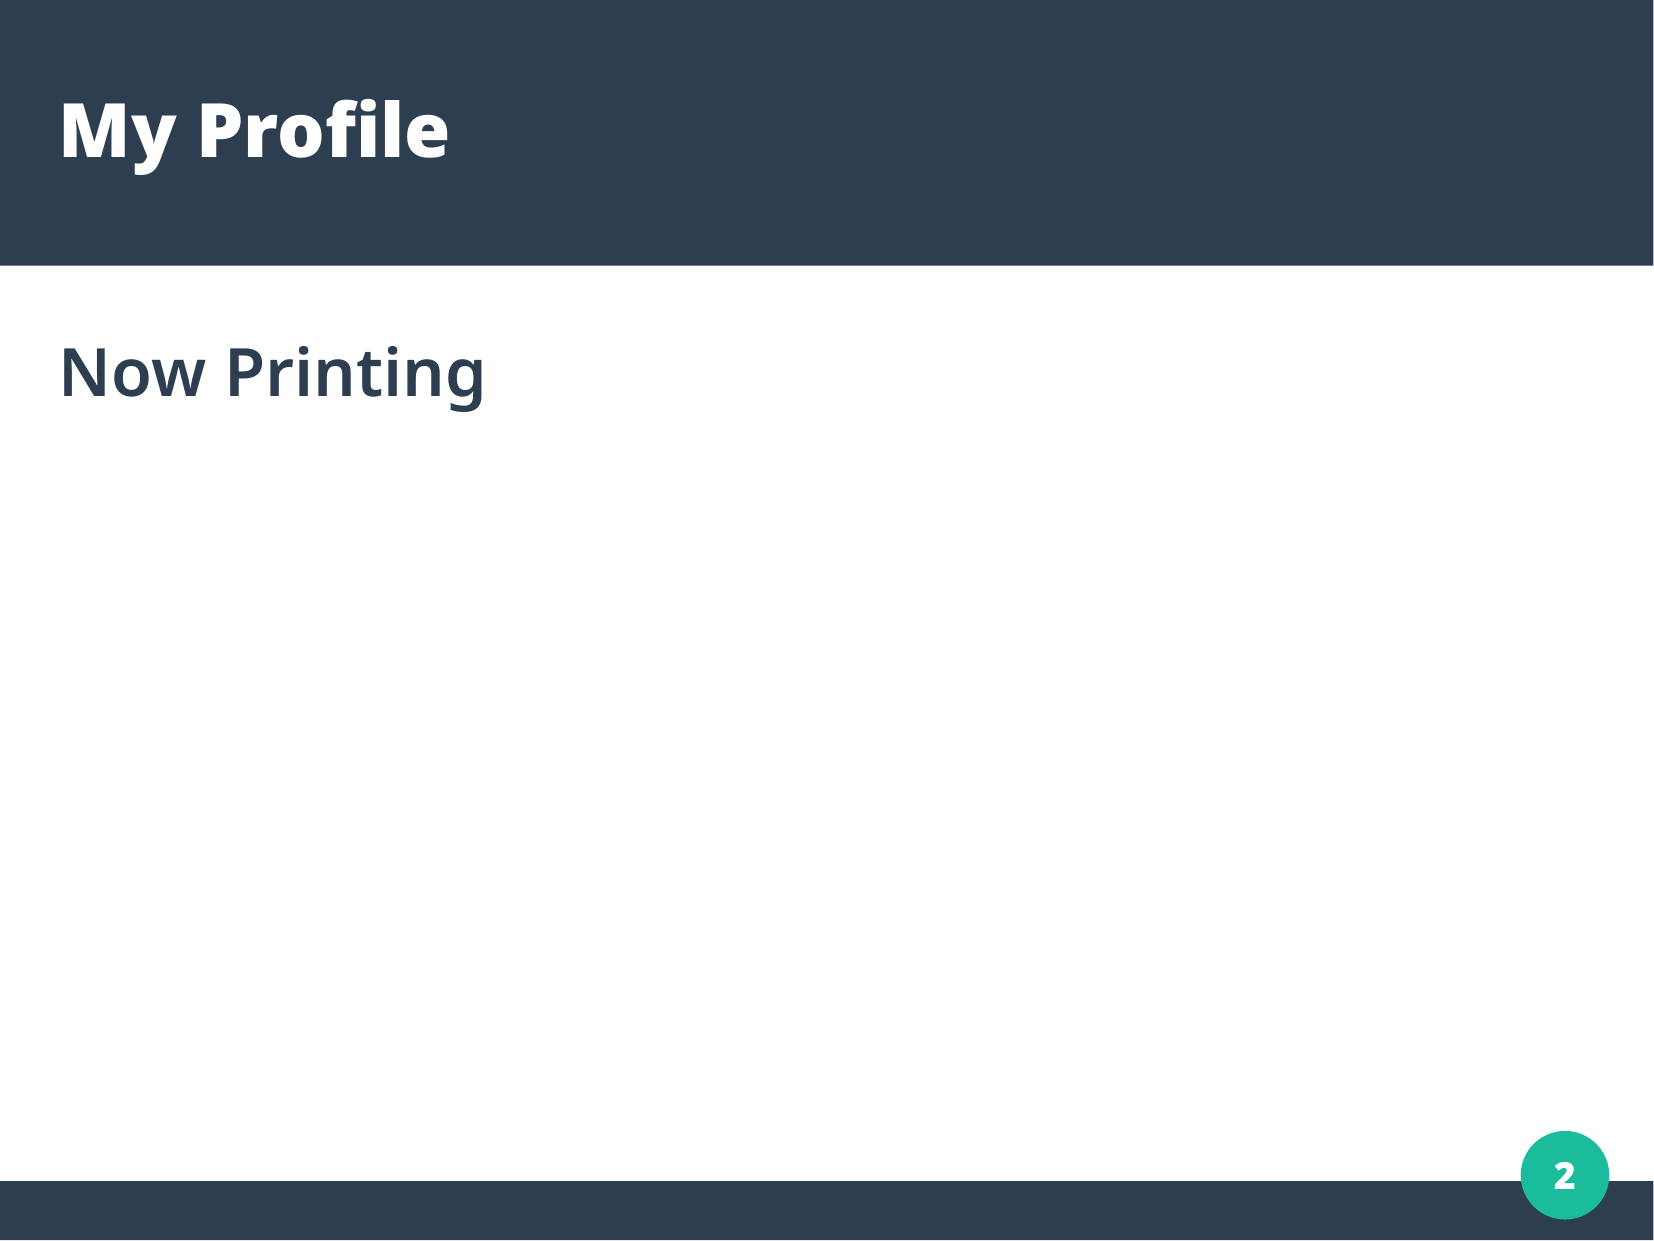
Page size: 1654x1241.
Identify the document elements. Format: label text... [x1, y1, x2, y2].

list Now Printing [59, 324, 1595, 1152]
title My Profile [59, 49, 1595, 207]
